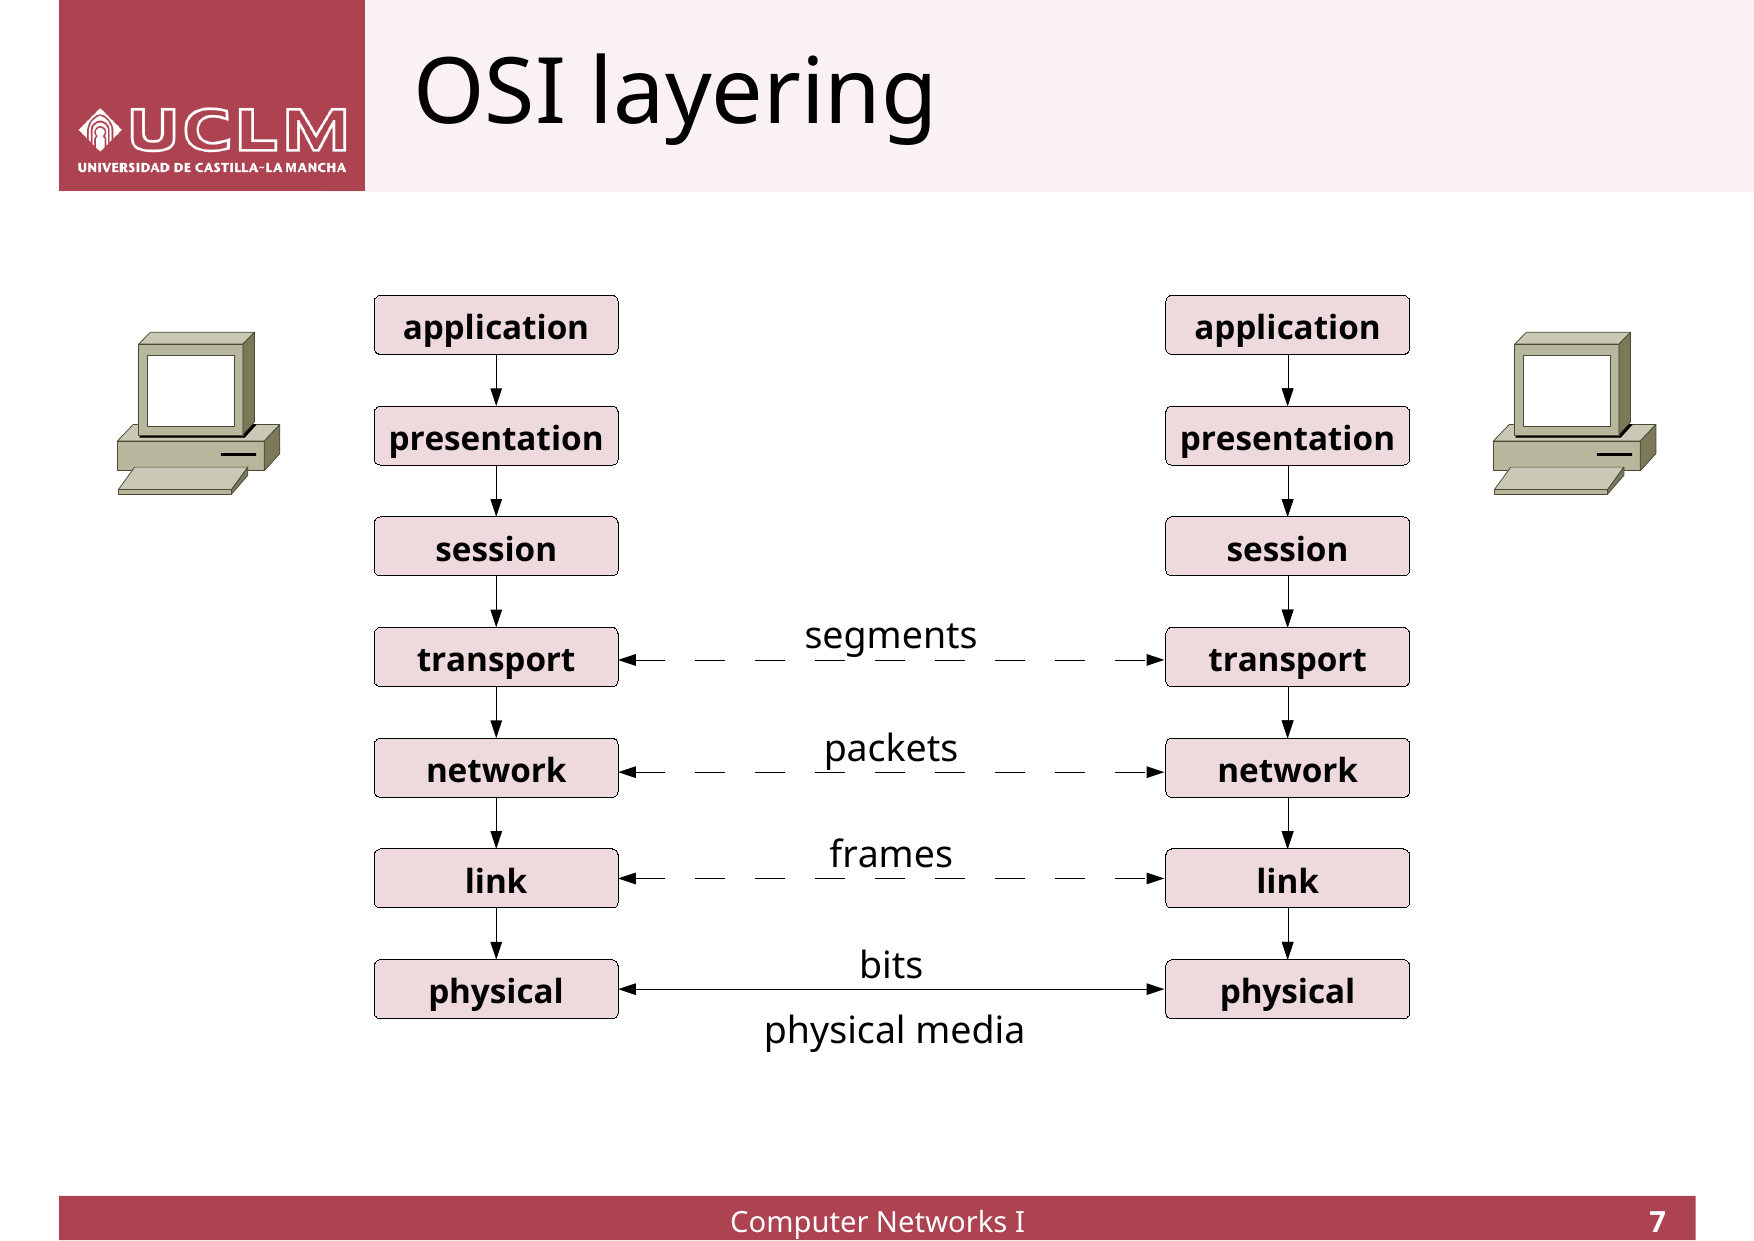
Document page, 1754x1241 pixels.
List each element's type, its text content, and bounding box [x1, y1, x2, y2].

text_box network [374, 738, 619, 798]
text_box physical [1165, 959, 1410, 1019]
text_box session [1165, 516, 1410, 576]
text_box session [374, 516, 619, 576]
text_box link [1165, 848, 1410, 908]
text_box network [1165, 738, 1410, 798]
text_box link [374, 848, 619, 908]
text_box application [1165, 295, 1410, 355]
text_box physical [374, 959, 619, 1019]
text_box presentation [1165, 406, 1410, 466]
picture [1492, 331, 1658, 497]
picture [59, 0, 365, 191]
text_box application [374, 295, 619, 355]
text_box transport [1165, 627, 1410, 687]
picture [116, 331, 282, 497]
text_box transport [374, 627, 619, 687]
title OSI layering [413, 0, 1667, 198]
text_box physical media [750, 999, 1039, 1063]
text_box presentation [374, 406, 619, 466]
